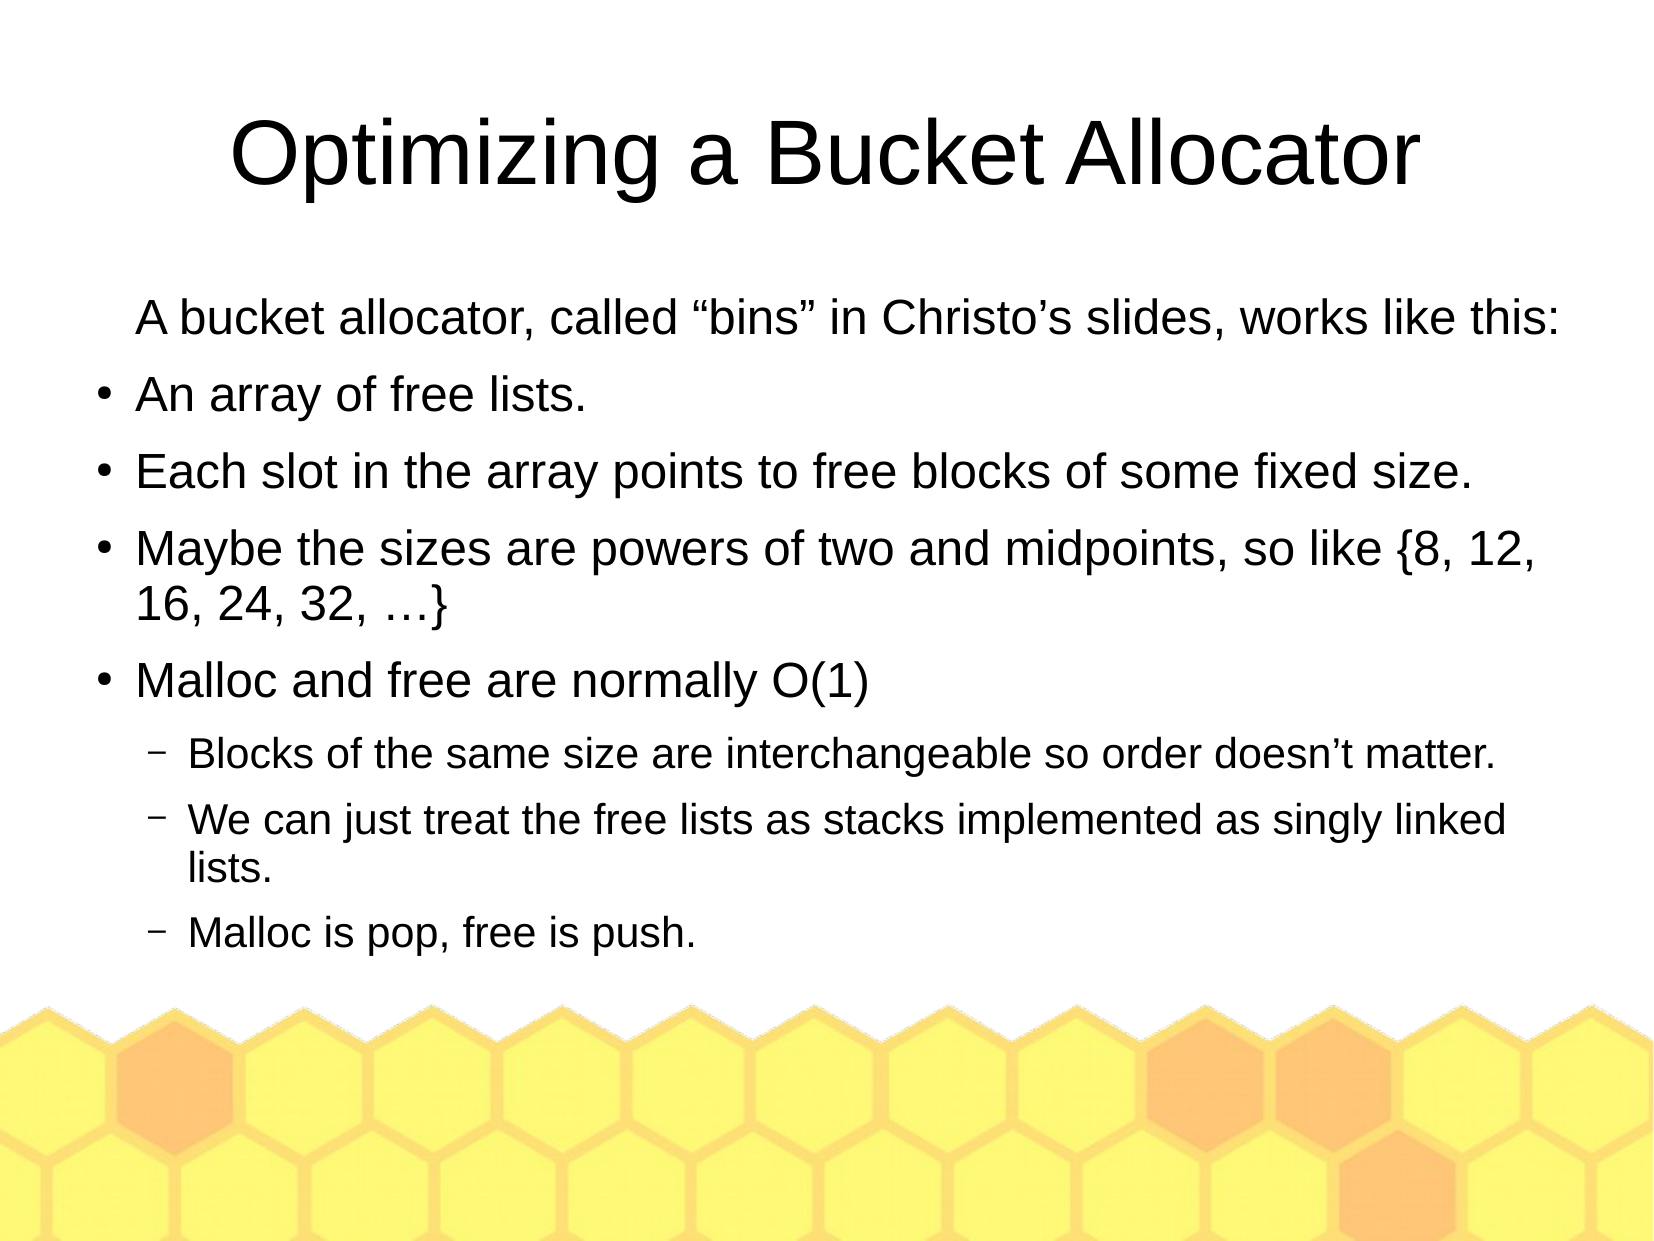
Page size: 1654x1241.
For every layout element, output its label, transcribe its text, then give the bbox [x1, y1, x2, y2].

title Optimizing a Bucket Allocator [82, 49, 1571, 257]
picture [0, 1001, 1654, 1241]
list A bucket allocator, called “bins” in Christo’s slides, works like this: An array of free lists. Each slot in the array points to free blocks of some fixed size. Maybe the sizes are powers of two and midpoints, so like {8, 12, 16, 24, 32, …} Malloc and free are normally O(1) Blocks of the same size are interchangeable so order doesn’t matter. We can just treat the free lists as stacks implemented as singly linked lists. Malloc is pop, free is push. [82, 290, 1571, 1010]
